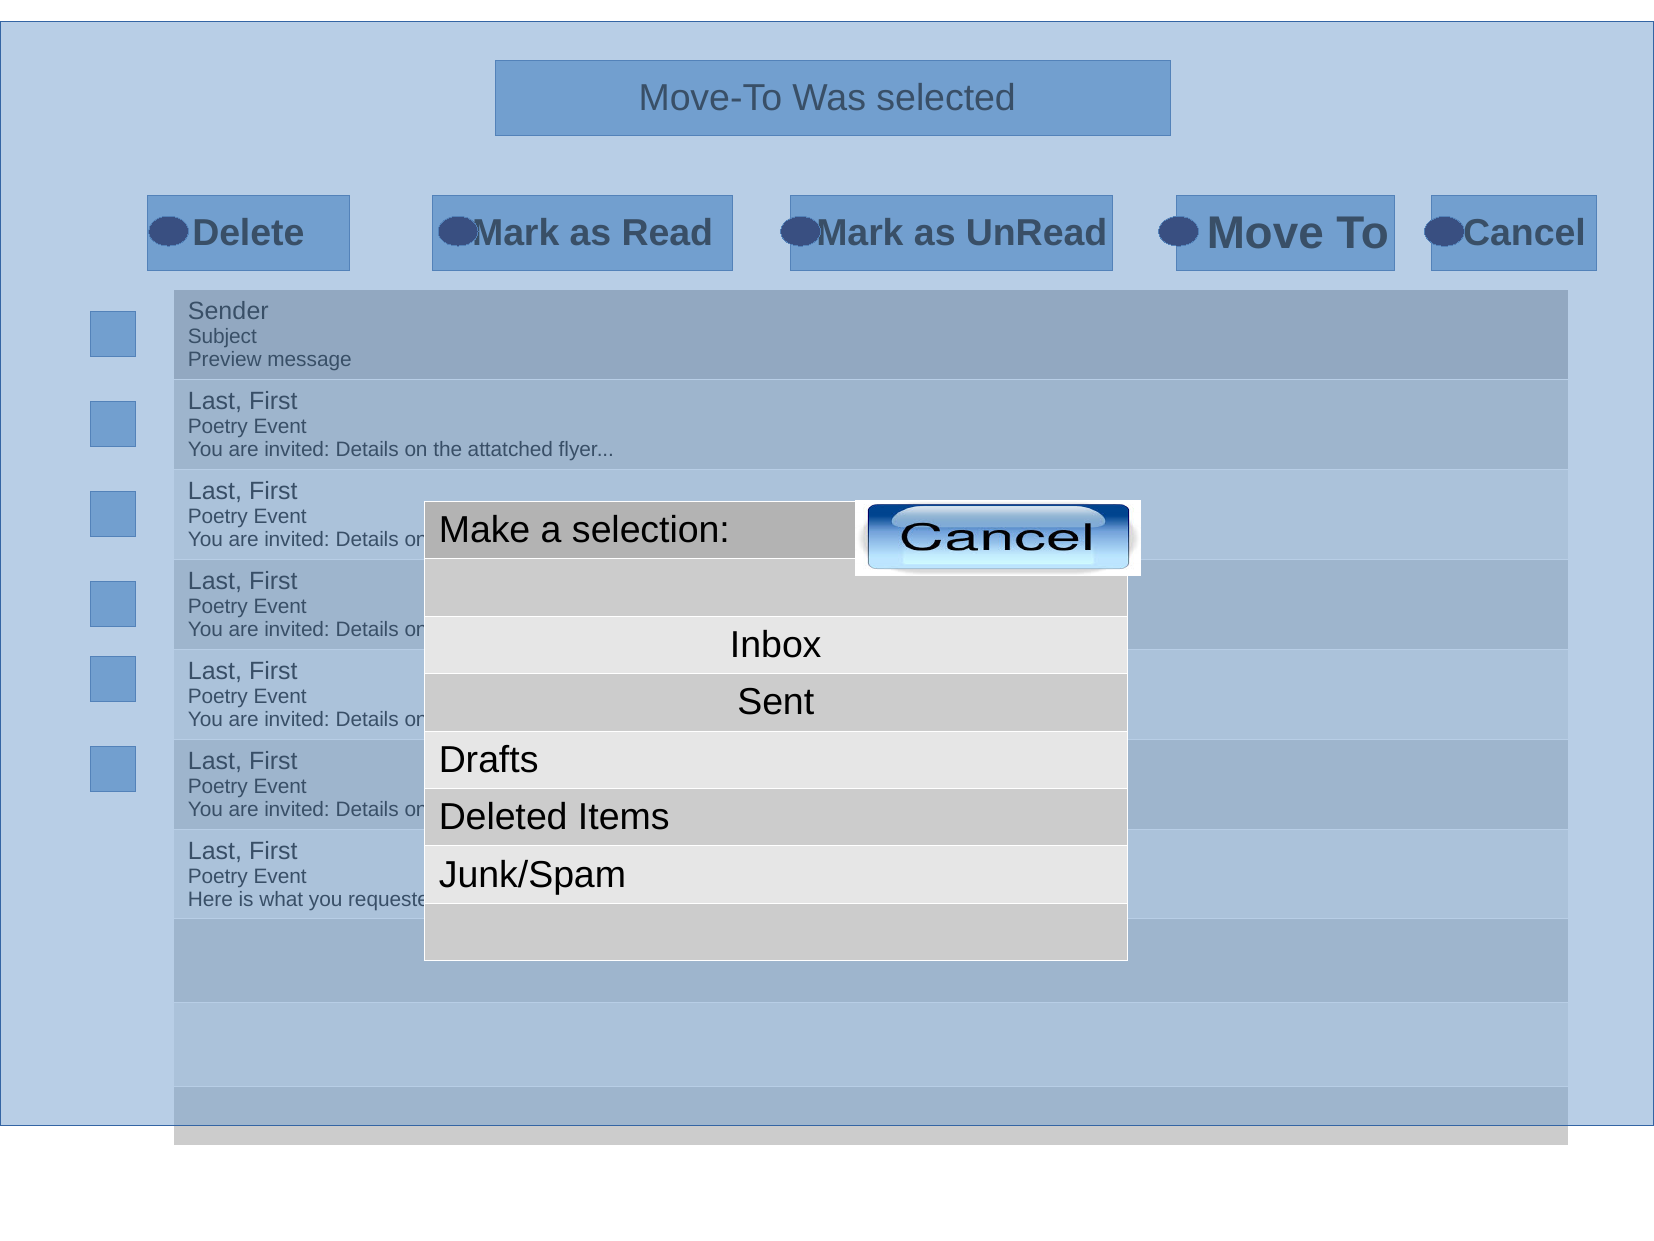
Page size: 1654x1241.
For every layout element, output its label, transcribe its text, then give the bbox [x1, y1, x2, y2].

table_cell Sent [425, 674, 1127, 731]
text_box [0, 21, 1654, 1126]
table_cell [174, 1126, 1568, 1145]
table_cell [425, 904, 1127, 960]
table_cell [425, 559, 1127, 616]
table_cell Drafts [425, 732, 1127, 788]
table_cell Junk/Spam [425, 846, 1127, 903]
table_header Make a selection: [425, 502, 855, 558]
picture [855, 500, 1141, 576]
table_cell Deleted Items [425, 789, 1127, 845]
table_cell Inbox [425, 617, 1127, 673]
